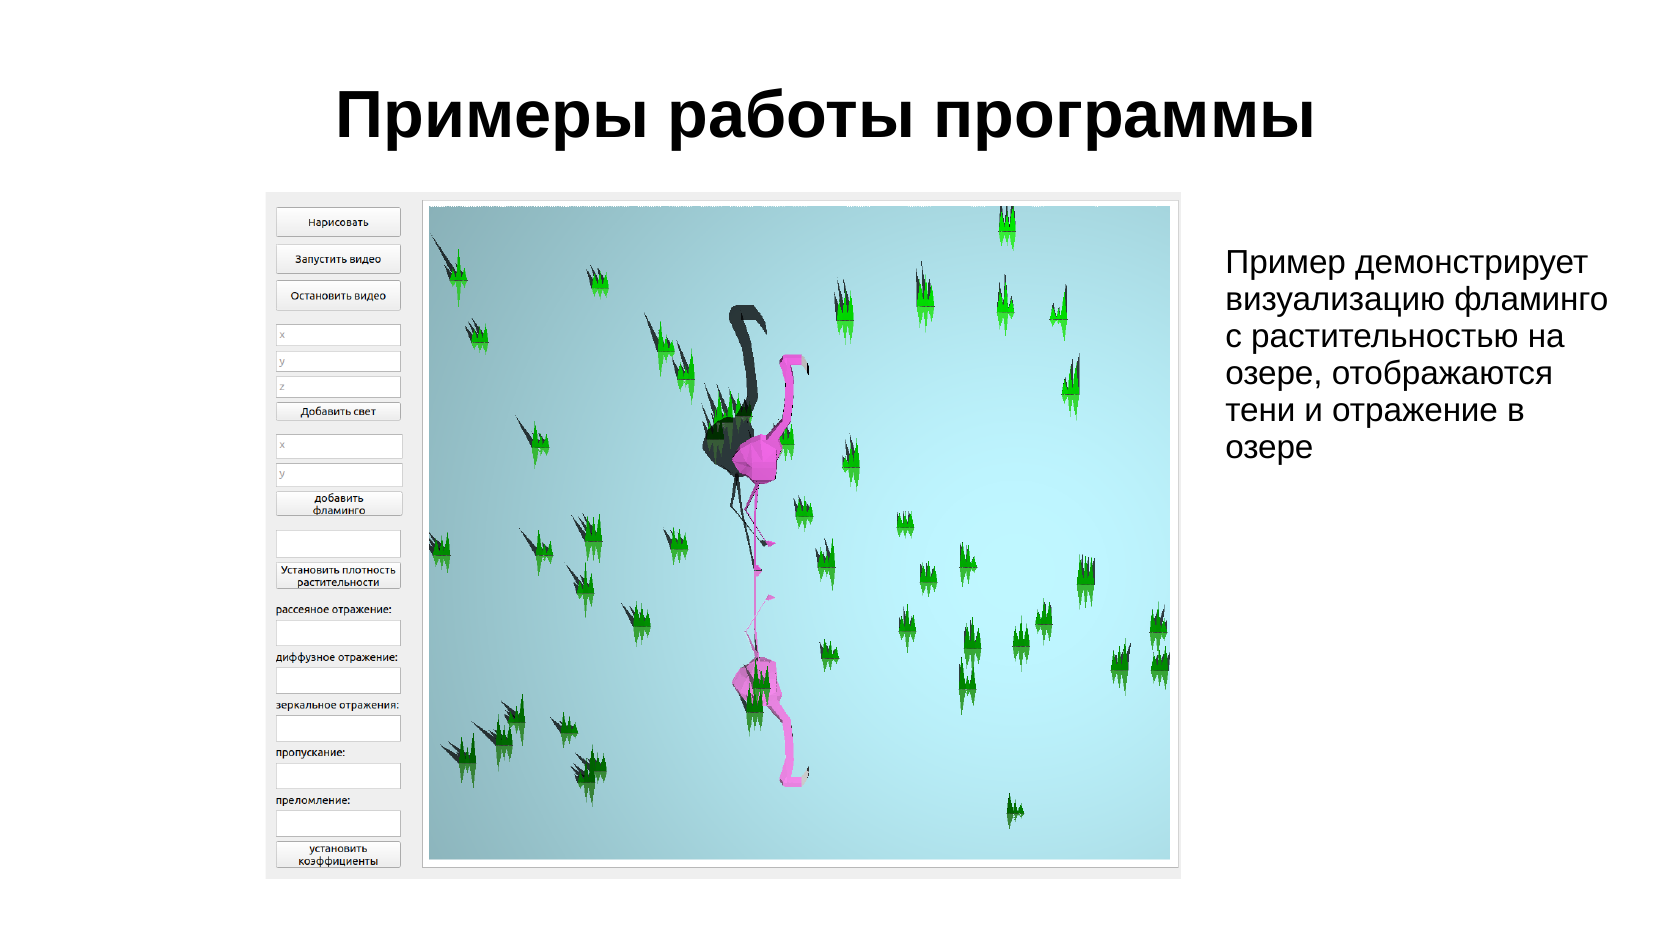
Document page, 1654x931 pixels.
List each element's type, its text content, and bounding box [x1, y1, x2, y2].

text_box Пример демонстрирует визуализацию фламинго с растительностью на озере, отображаются тени и отражение в озере [1210, 236, 1625, 650]
picture [265, 192, 1182, 879]
title Примеры работы программы [82, 37, 1571, 193]
